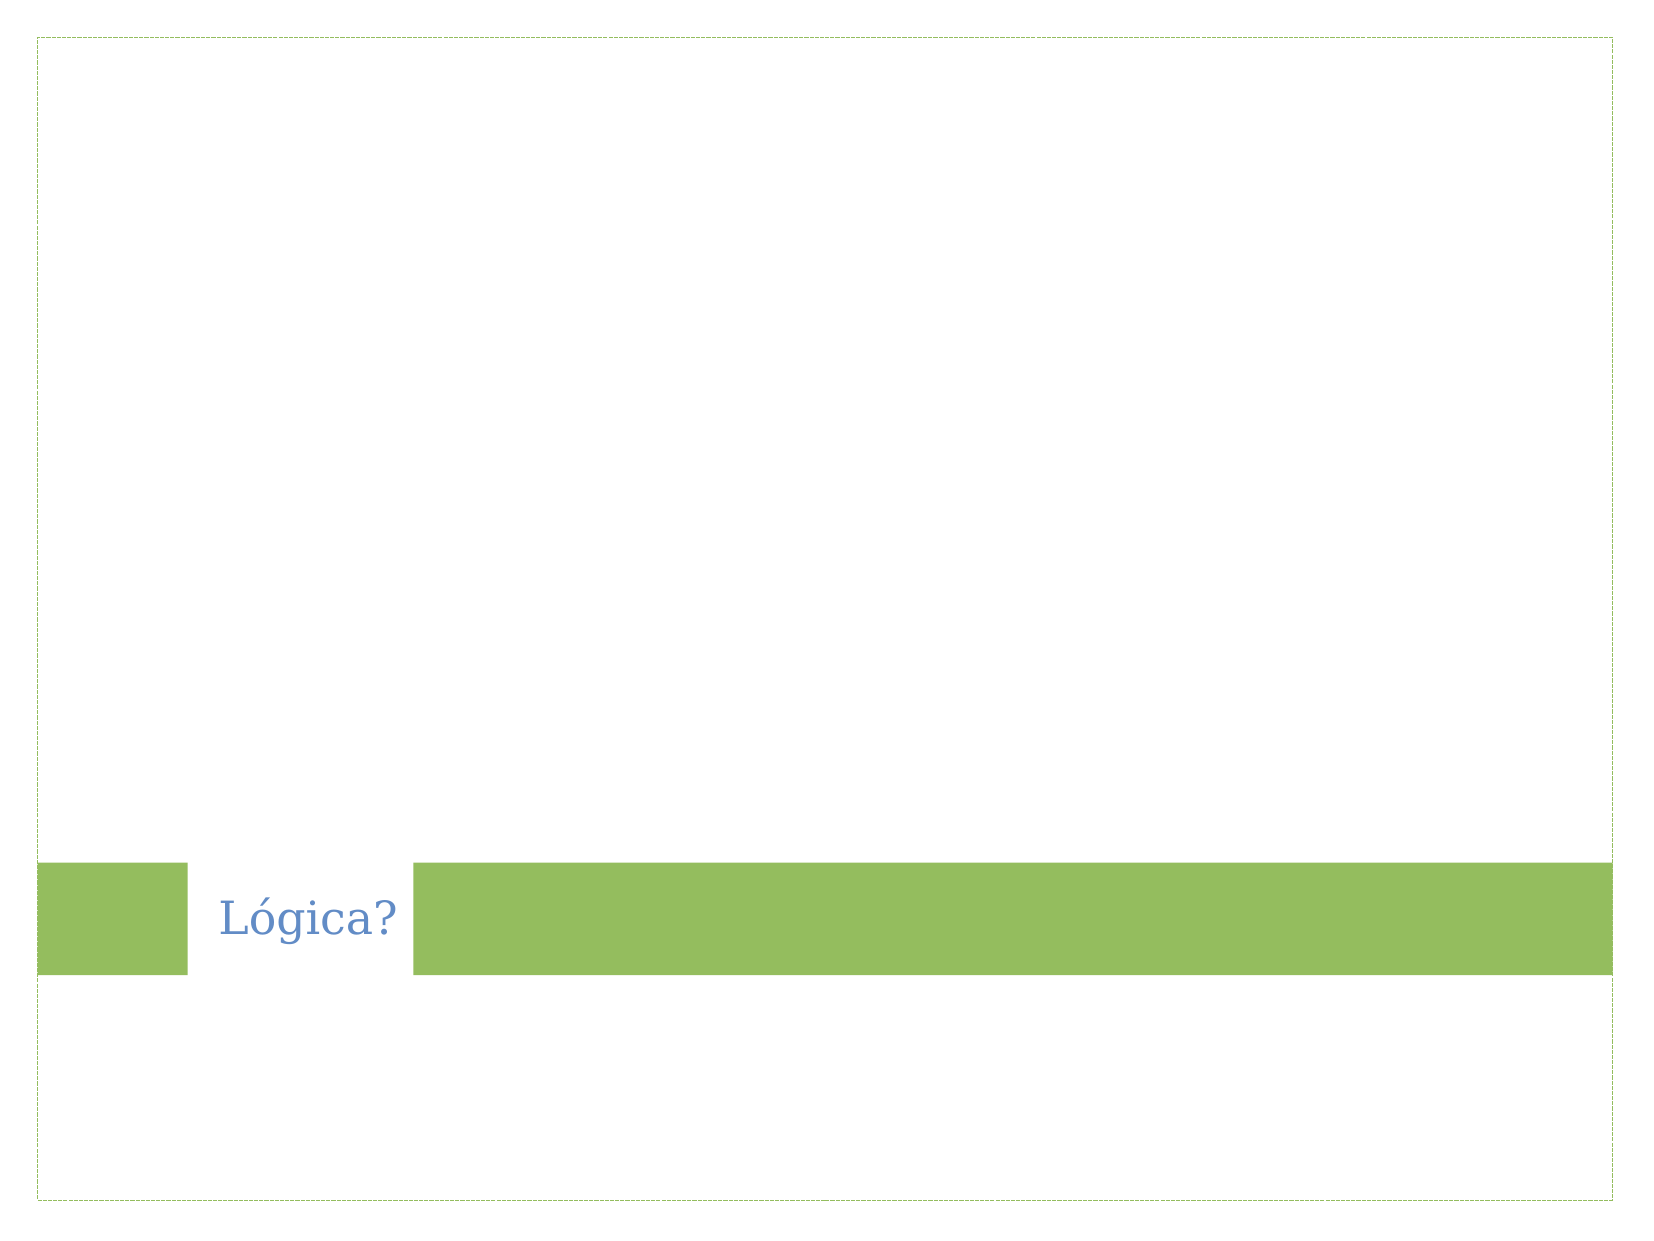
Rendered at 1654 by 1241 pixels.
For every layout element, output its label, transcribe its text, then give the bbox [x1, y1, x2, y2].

text_box Lógica? [203, 884, 413, 953]
text_box [413, 862, 1613, 976]
text_box [37, 862, 188, 976]
